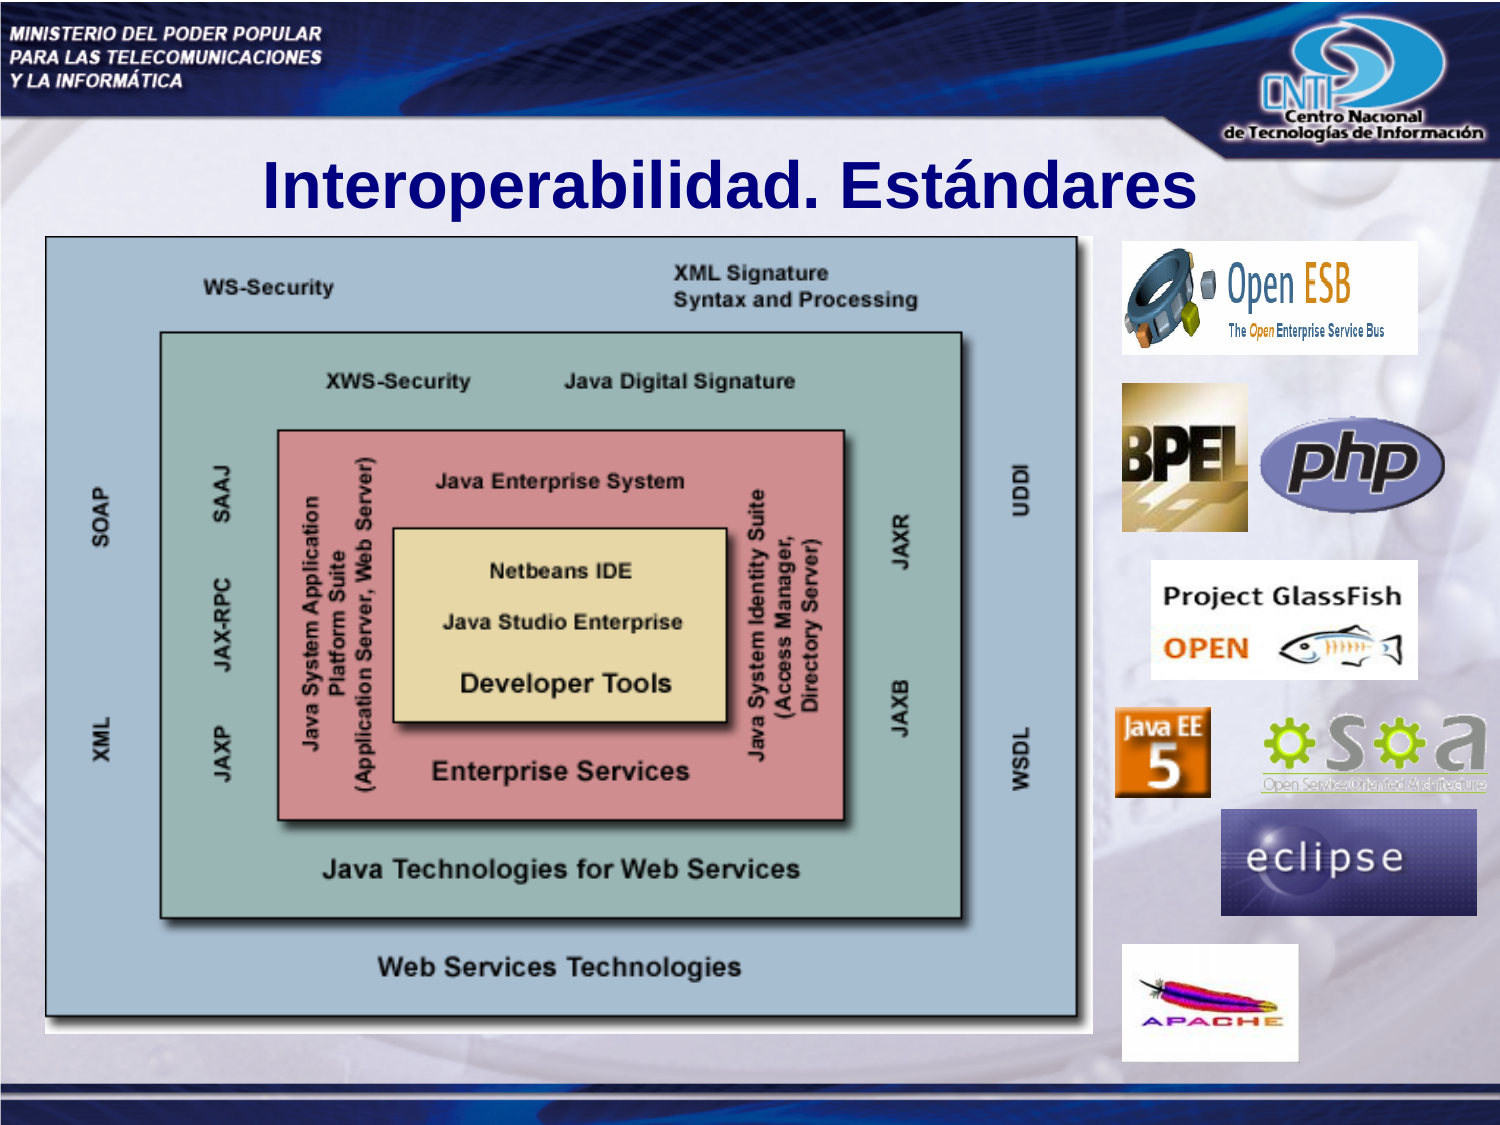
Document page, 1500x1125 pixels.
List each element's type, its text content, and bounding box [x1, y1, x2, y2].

title Interoperabilidad. Estándares [160, 106, 1317, 269]
picture [0, 2, 1500, 1125]
